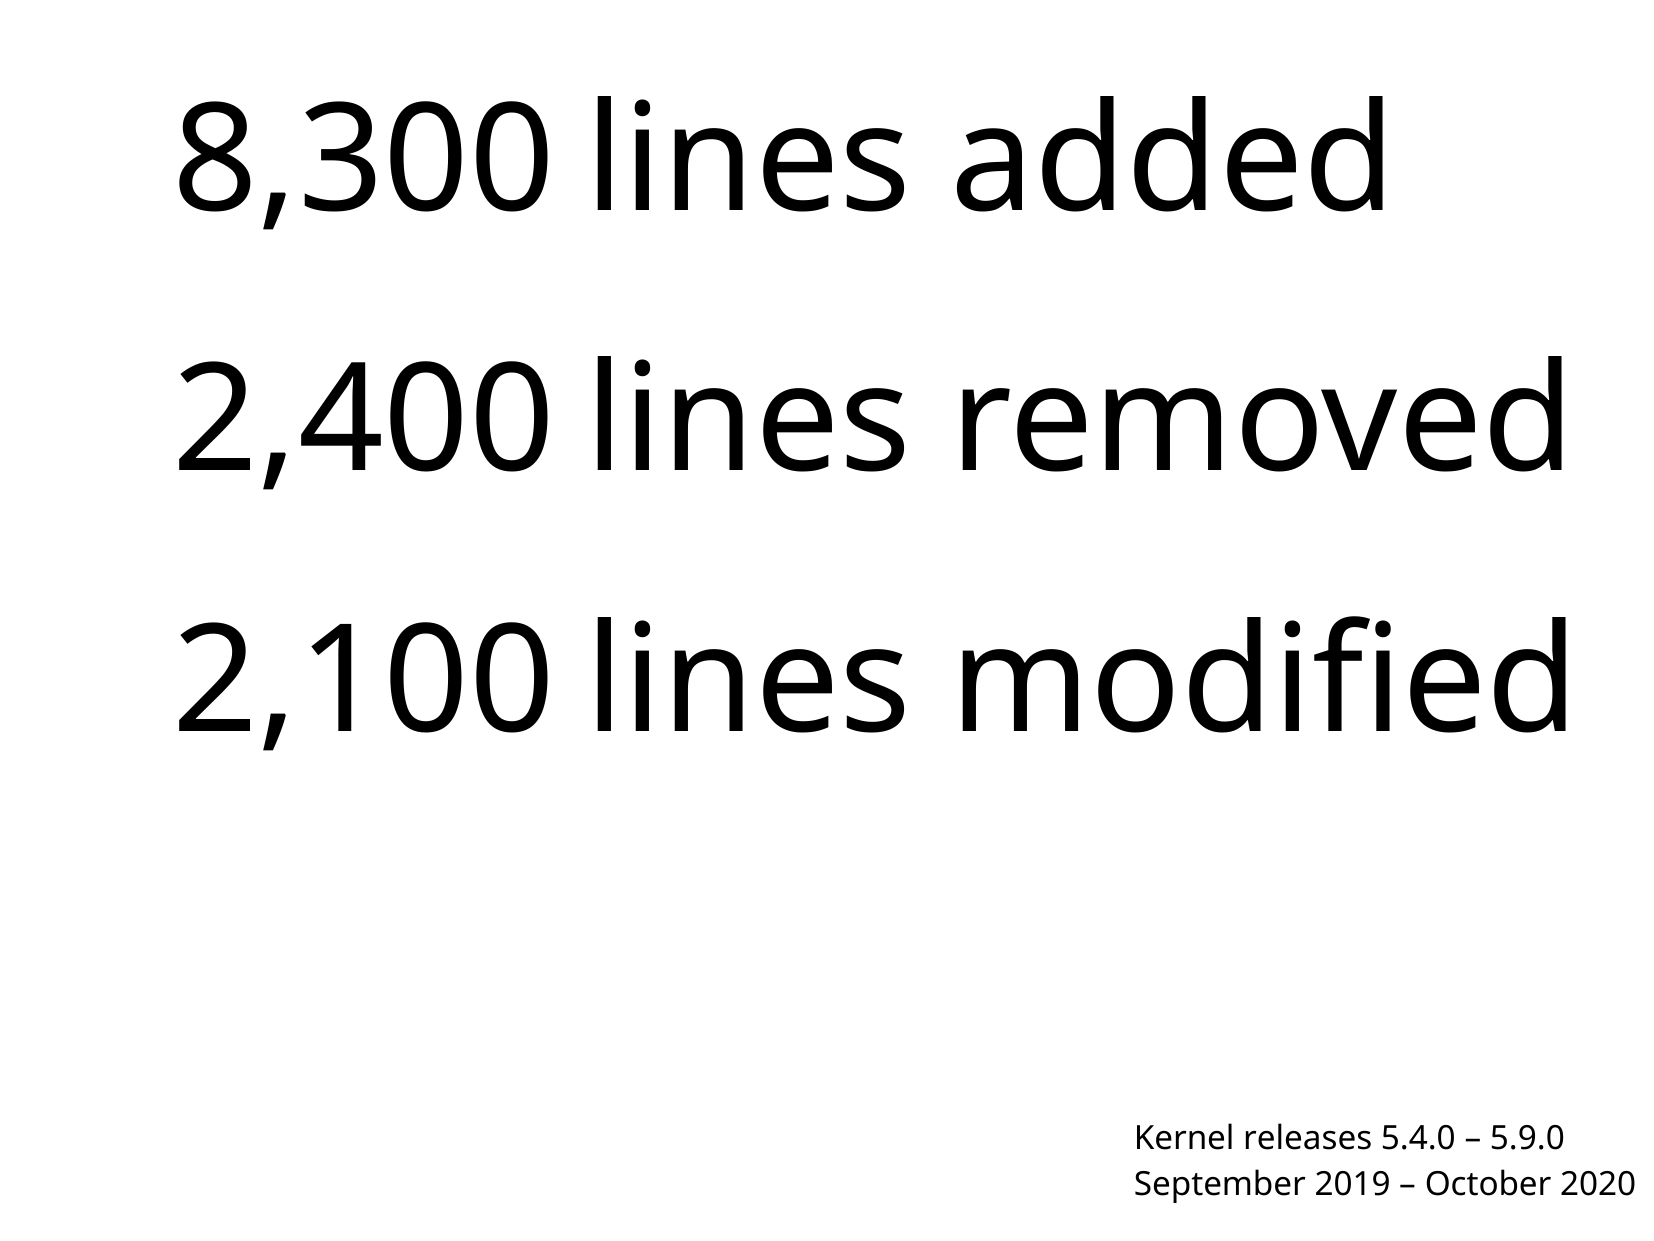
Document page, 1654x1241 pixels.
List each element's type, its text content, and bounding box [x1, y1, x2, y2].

table_header 8,300 [6, 43, 570, 303]
text_box Kernel releases 5.4.0 – 5.9.0 September 2019 – October 2020 [1119, 1107, 1654, 1233]
table_cell lines removed [571, 304, 1648, 563]
table_header lines added [571, 43, 1648, 303]
table_cell 2,100 [6, 564, 570, 824]
table_cell 2,400 [6, 304, 570, 563]
table_cell lines modified [571, 564, 1648, 824]
